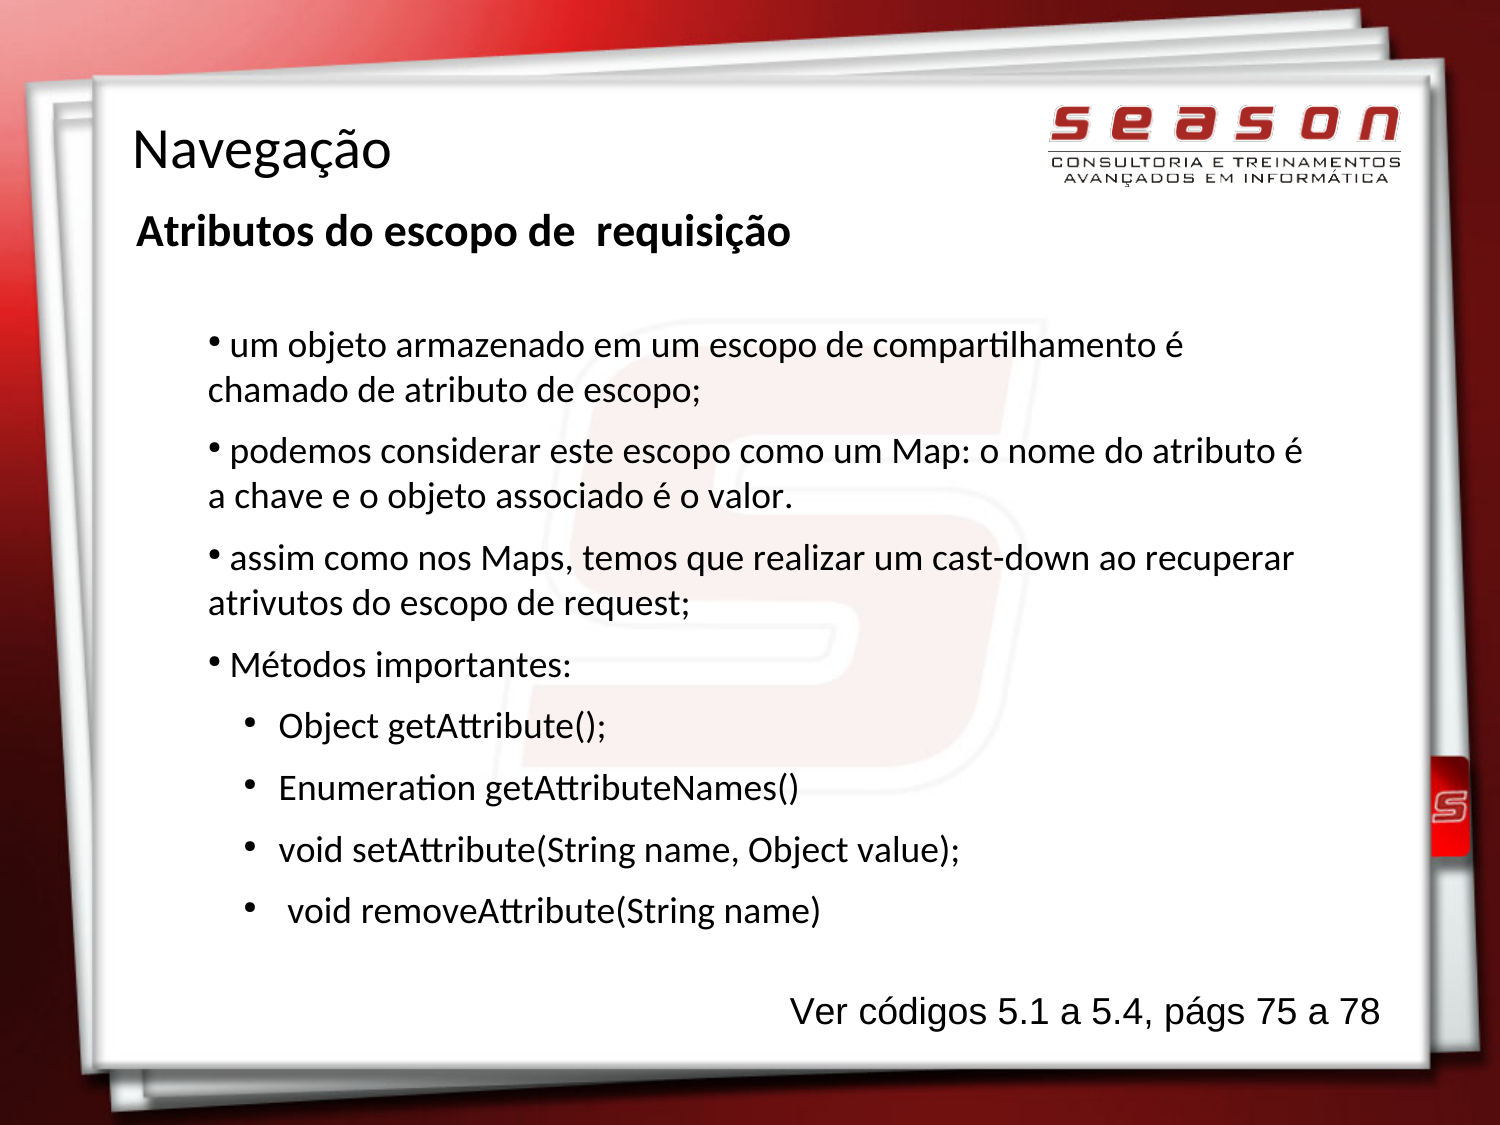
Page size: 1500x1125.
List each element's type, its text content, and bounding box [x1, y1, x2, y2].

text_box Ver códigos 5.1 a 5.4, págs 75 a 78 [708, 979, 1396, 1040]
text_box um objeto armazenado em um escopo de compartilhamento é chamado de atributo de escopo; podemos considerar este escopo como um Map: o nome do atributo é a chave e o objeto associado é o valor. assim como nos Maps, temos que realizar um cast-down ao recuperar atrivutos do escopo de request; Métodos importantes: Object getAttribute(); Enumeration getAttributeNames() void setAttribute(String name, Object value); void removeAttribute(String name) [207, 319, 1328, 932]
text_box Atributos do escopo de requisição [119, 200, 1240, 256]
picture [0, 0, 1500, 1125]
title Navegação [118, 33, 1394, 257]
